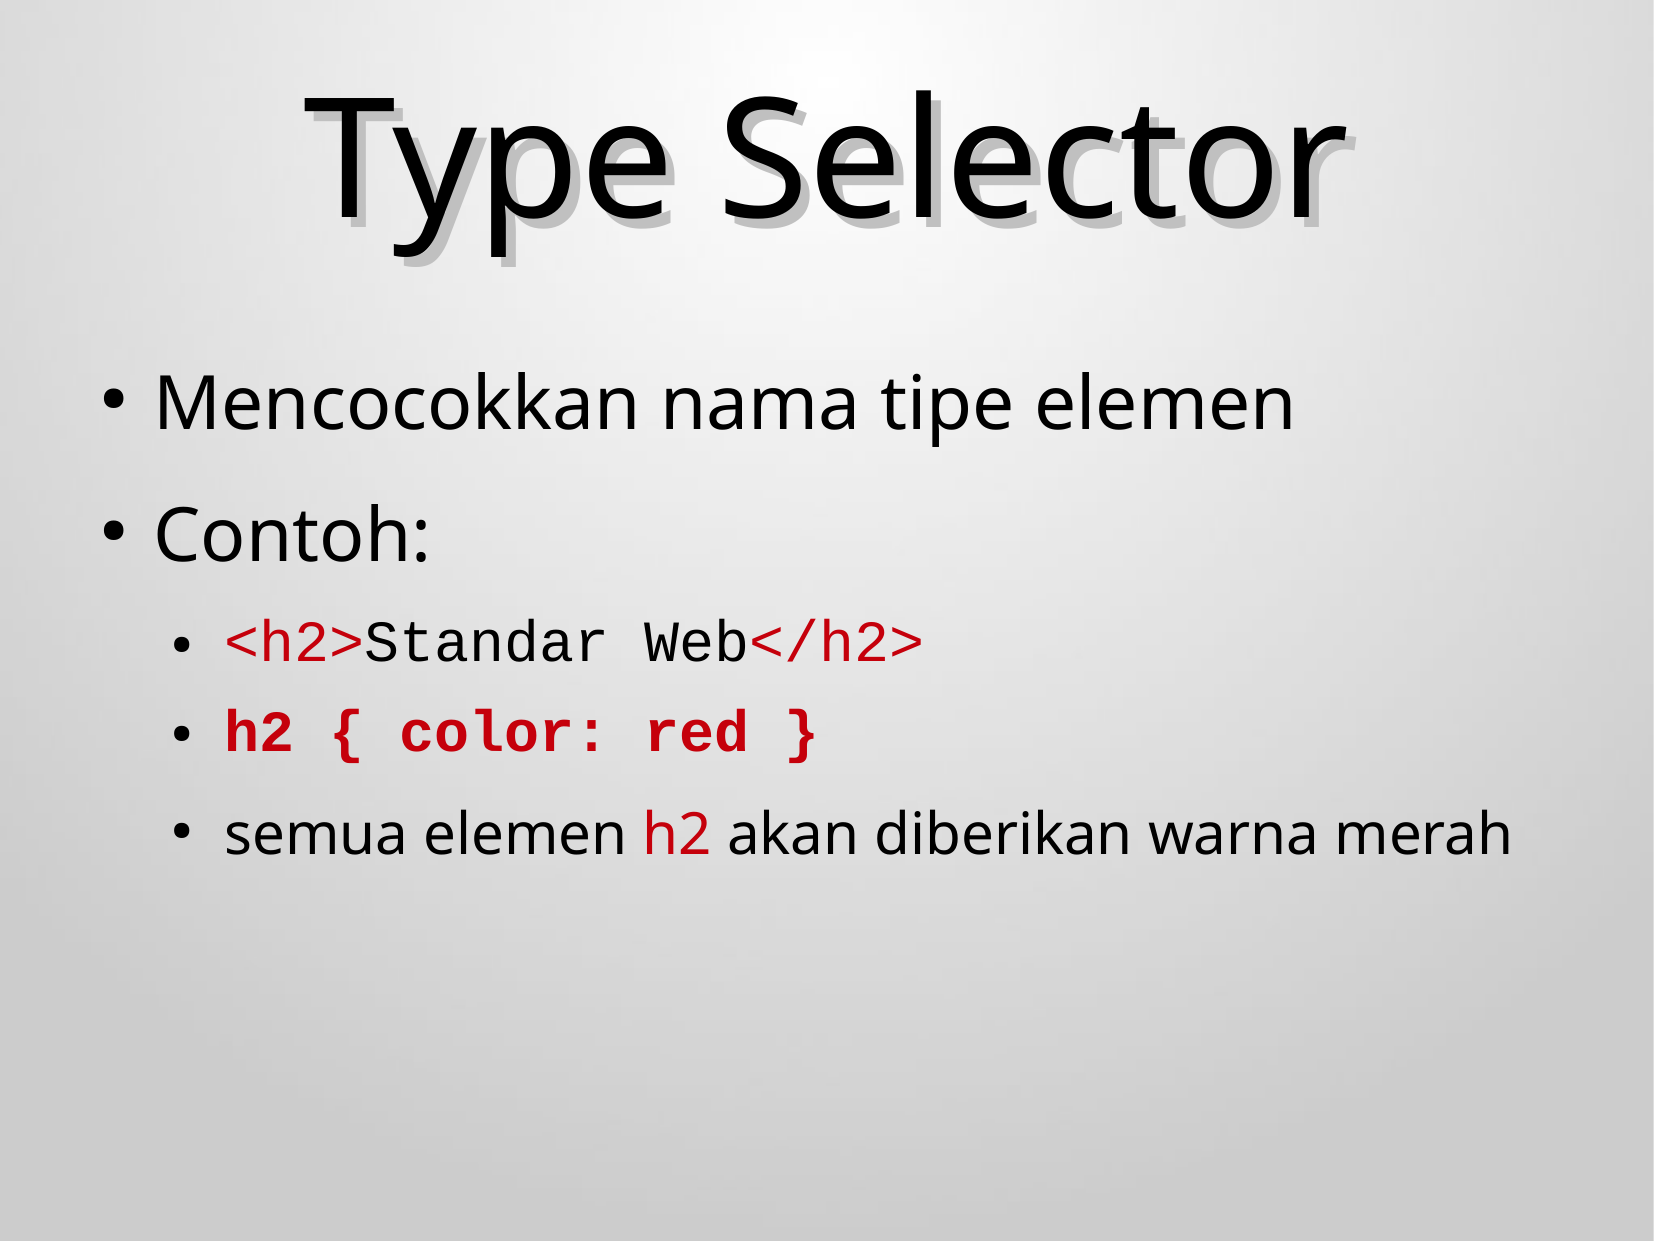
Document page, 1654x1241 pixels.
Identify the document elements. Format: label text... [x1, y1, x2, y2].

title Type Selector [82, 49, 1571, 257]
picture [0, 0, 1654, 1241]
list Mencocokkan nama tipe elemen Contoh: <h2>Standar Web</h2> h2 { color: red } semua elemen h2 akan diberikan warna merah [82, 349, 1571, 1168]
